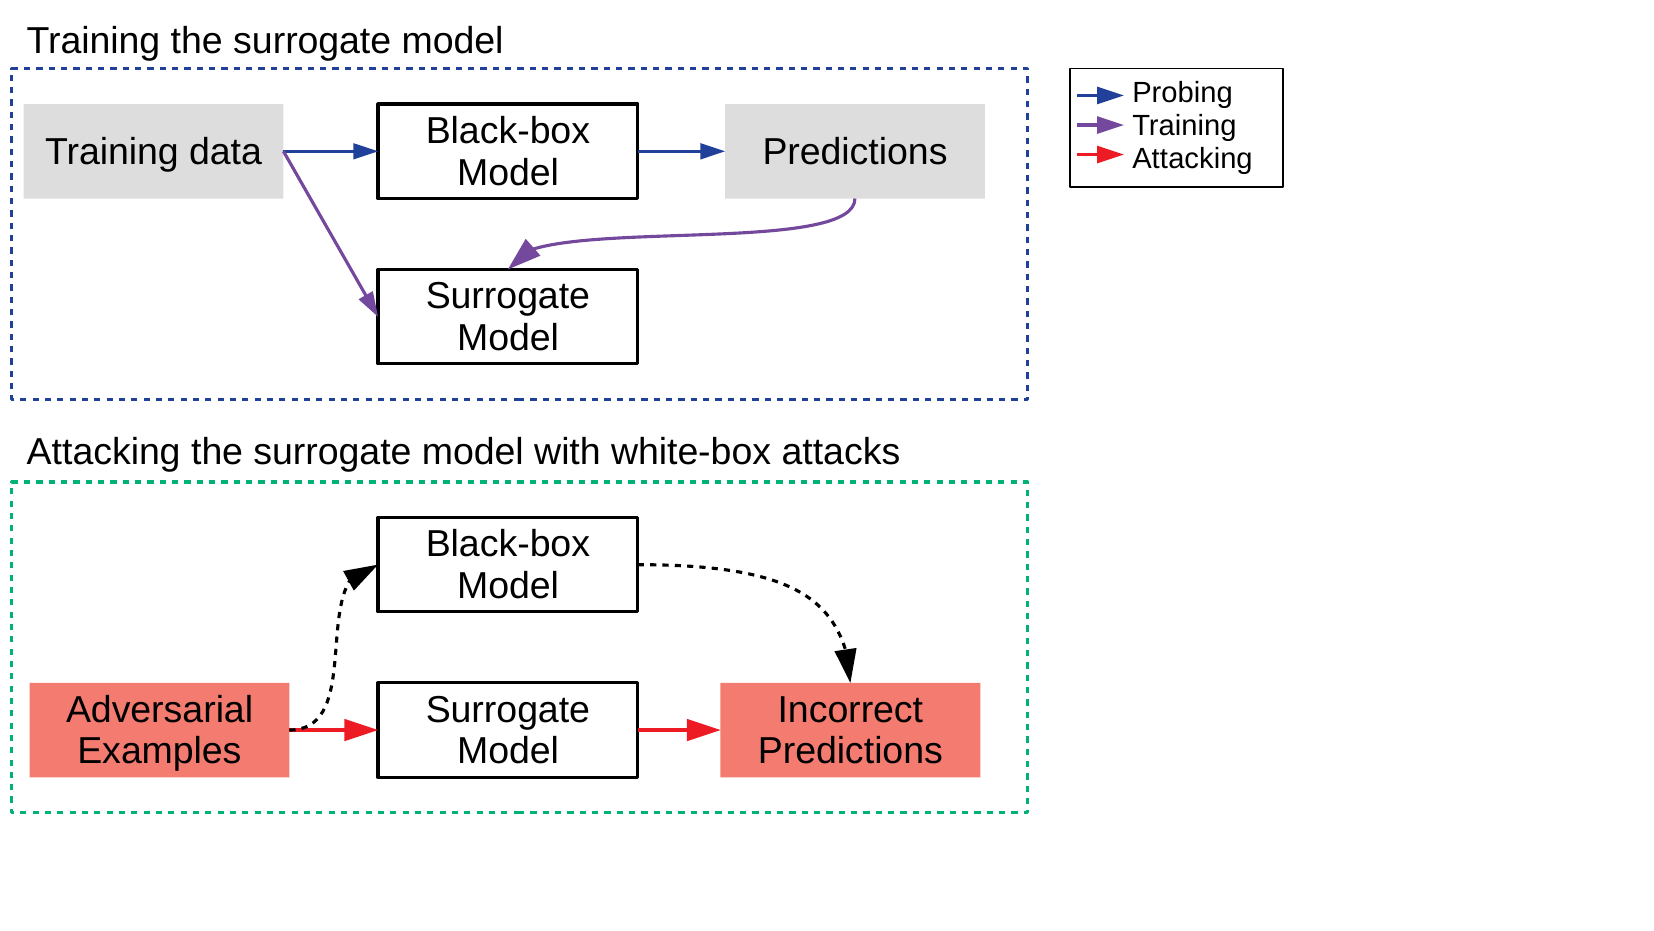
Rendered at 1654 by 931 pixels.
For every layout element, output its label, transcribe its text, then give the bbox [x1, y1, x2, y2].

text_box Incorrect Predictions [720, 682, 981, 778]
text_box Black-box Model [377, 104, 638, 199]
text_box Training the surrogate model [11, 11, 519, 69]
text_box Predictions [725, 104, 985, 199]
text_box Attacking the surrogate model with white-box attacks [11, 422, 916, 480]
text_box Surrogate Model [377, 682, 638, 778]
text_box Surrogate Model [377, 269, 638, 364]
text_box Training data [23, 104, 284, 199]
text_box Probing Training Attacking [1284, 68, 1295, 187]
text_box Black-box Model [377, 517, 638, 612]
text_box Adversarial Examples [29, 682, 290, 778]
text_box Probing Training Attacking [1117, 69, 1282, 186]
